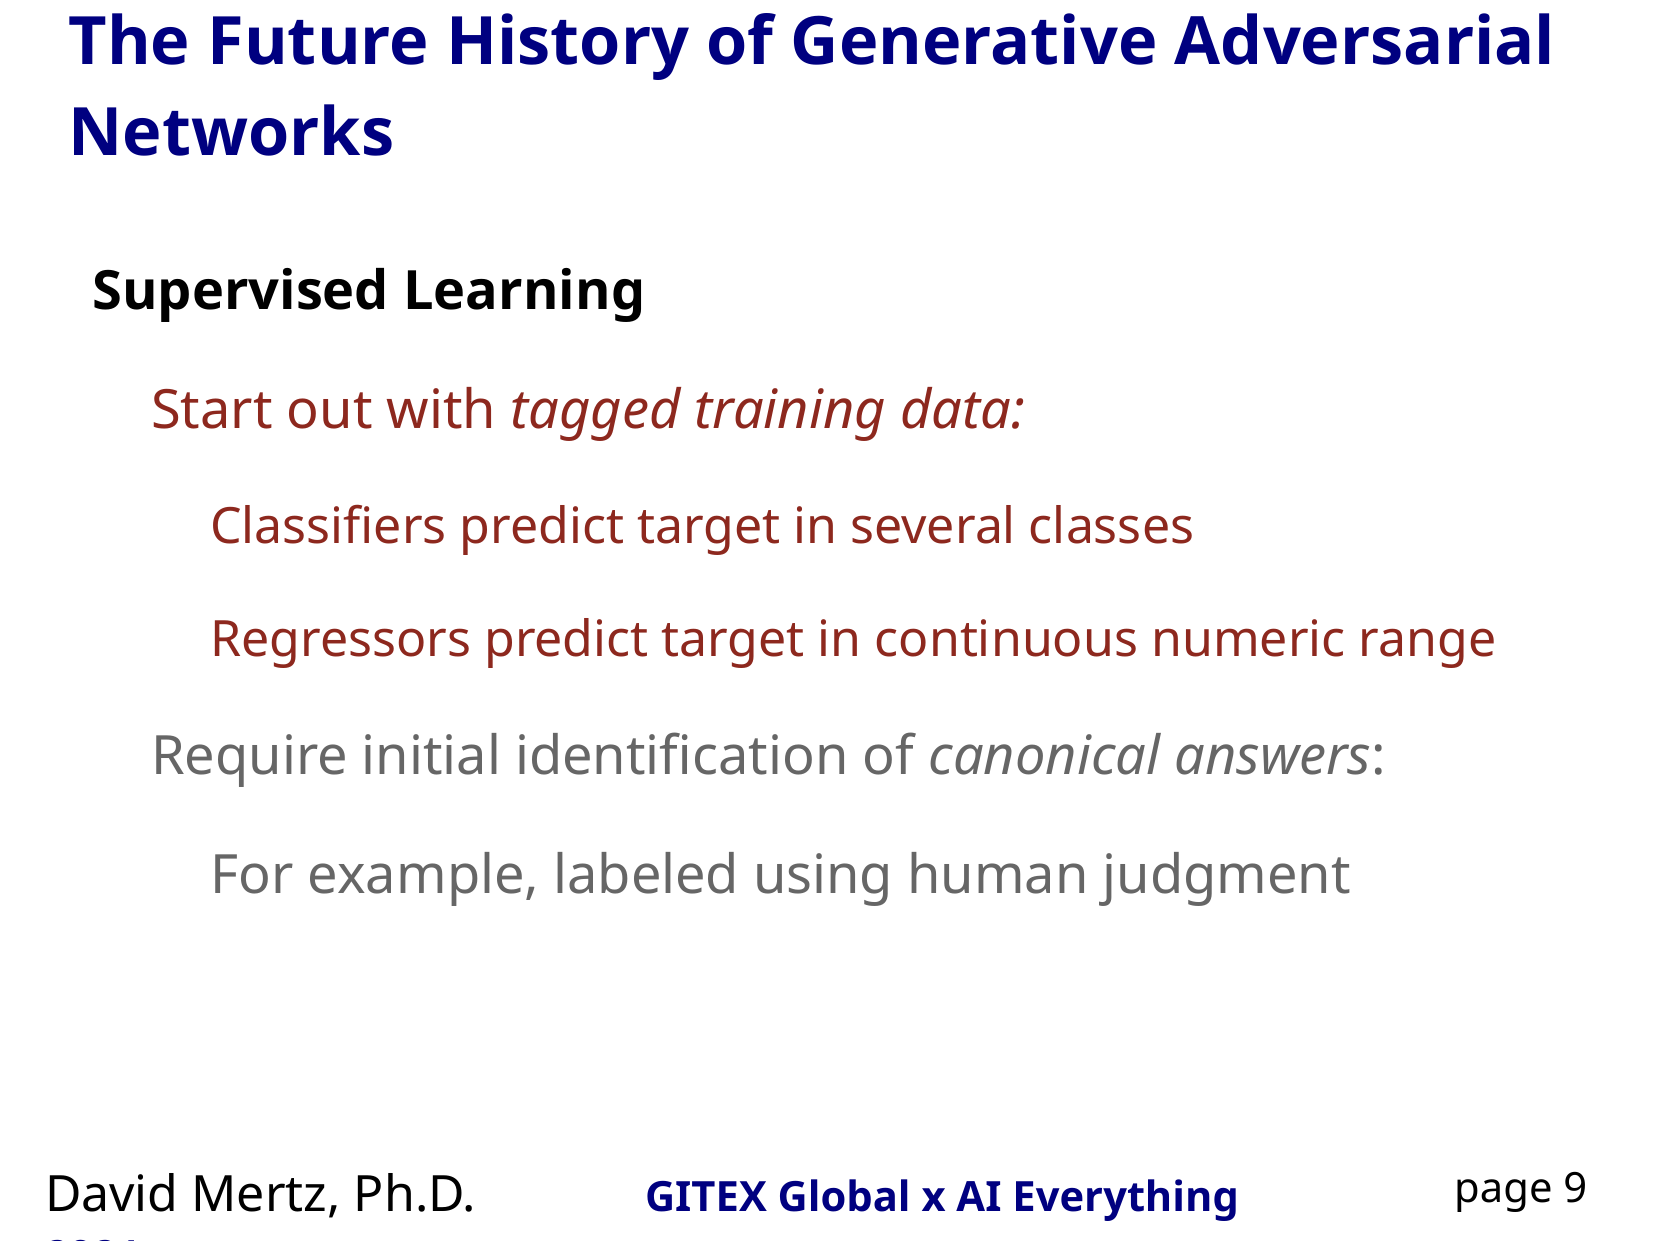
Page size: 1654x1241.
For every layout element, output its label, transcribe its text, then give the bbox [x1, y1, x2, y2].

list Supervised Learning Start out with tagged training data: Classifiers predict target in several classes Regressors predict target in continuous numeric range Require initial identification of canonical answers: For example, labeled using human judgment [92, 251, 1561, 1059]
